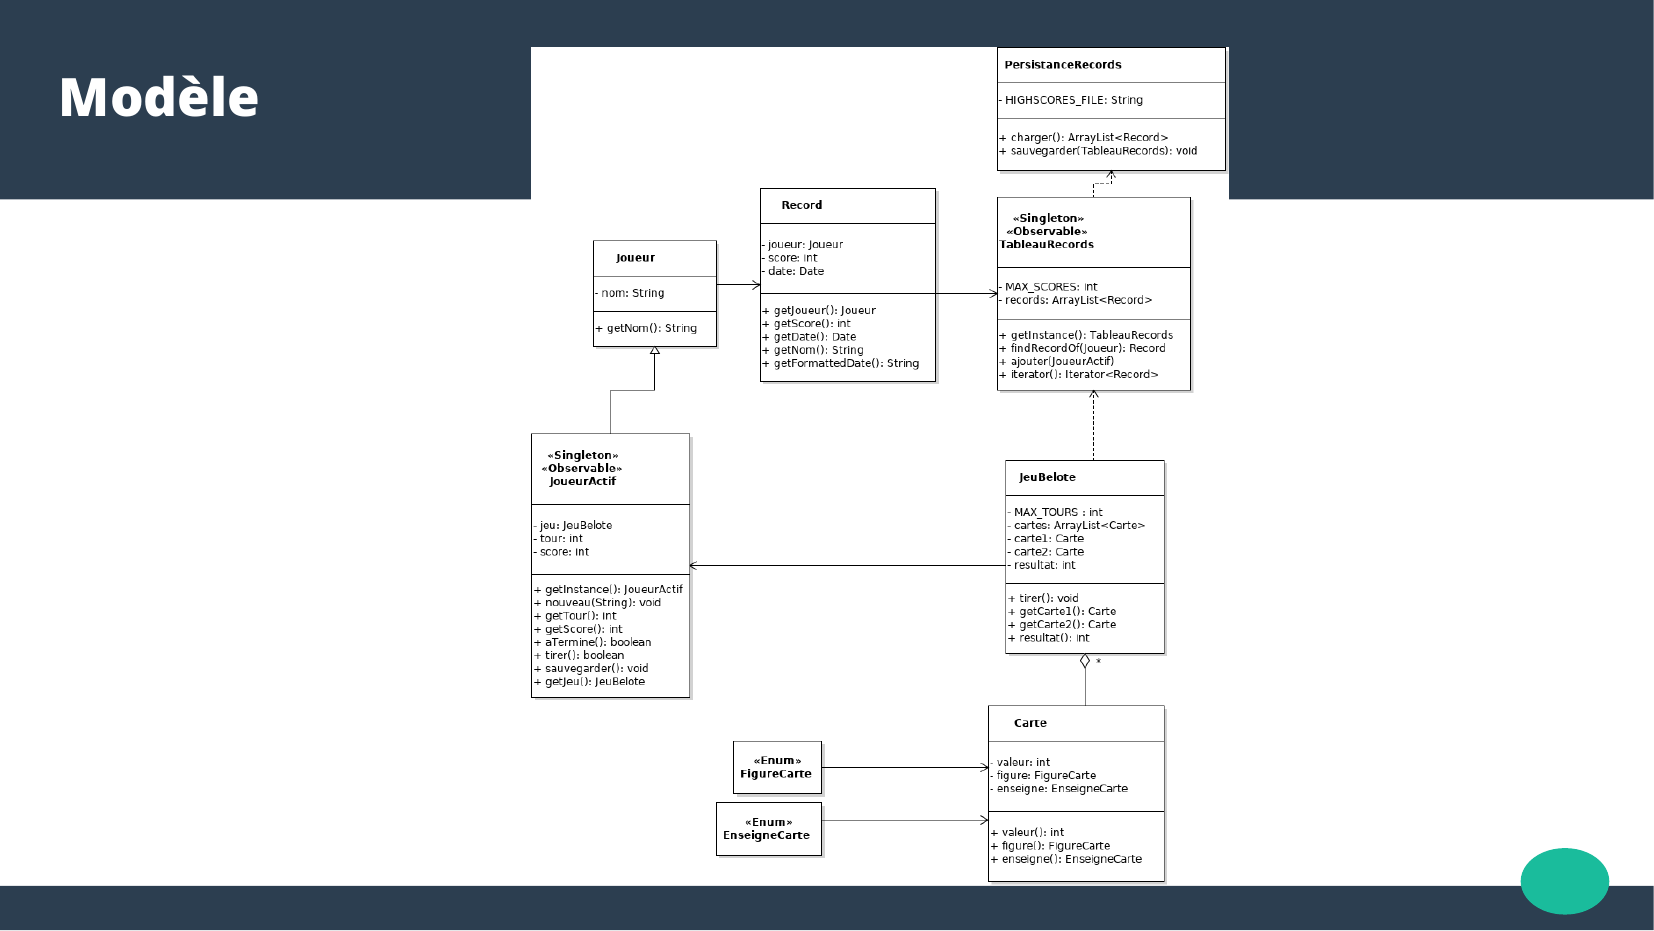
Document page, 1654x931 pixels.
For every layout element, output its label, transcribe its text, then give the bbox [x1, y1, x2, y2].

title Modèle [59, 37, 1595, 156]
picture [531, 47, 1229, 885]
